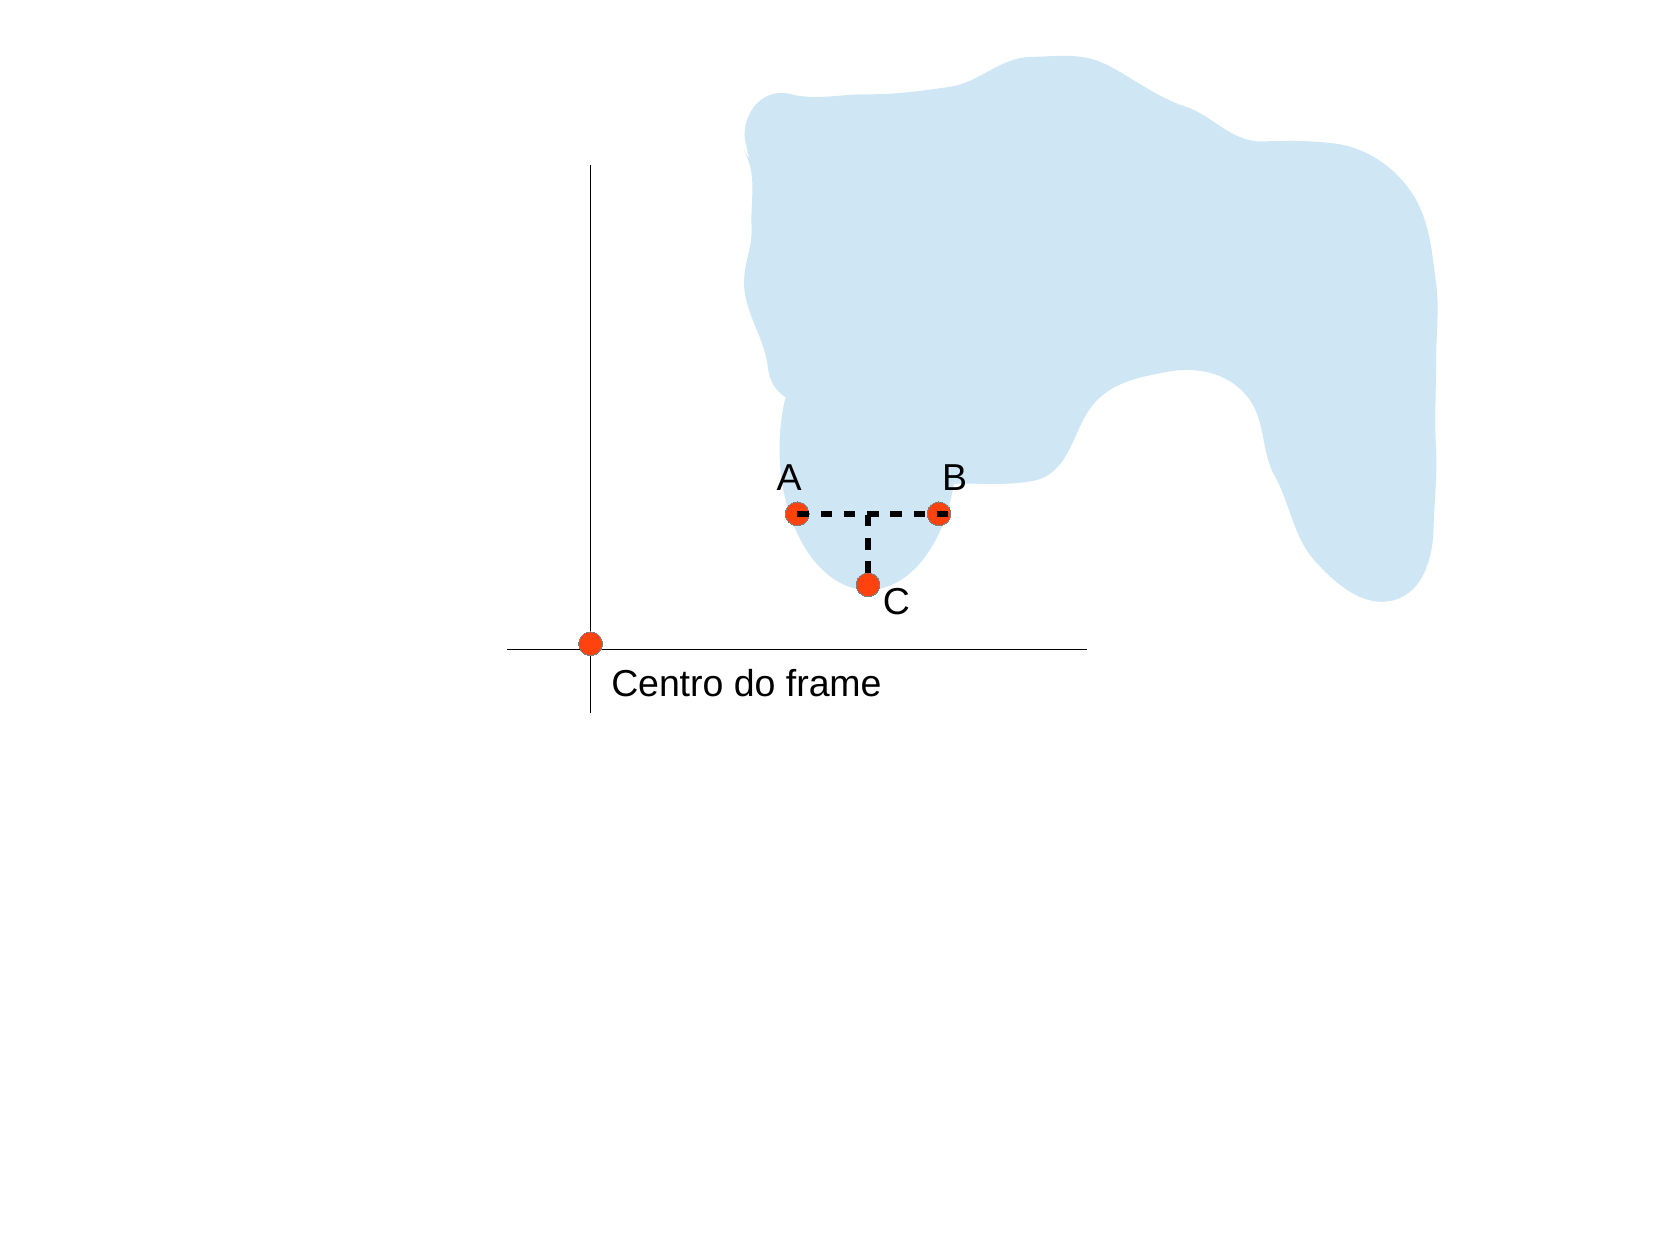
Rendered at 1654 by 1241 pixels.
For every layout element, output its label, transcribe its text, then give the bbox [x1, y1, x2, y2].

text_box C [868, 572, 925, 630]
text_box B [927, 448, 982, 506]
text_box [744, 55, 1438, 602]
text_box [578, 631, 603, 656]
text_box A [761, 448, 817, 506]
text_box Centro do frame [596, 655, 897, 713]
